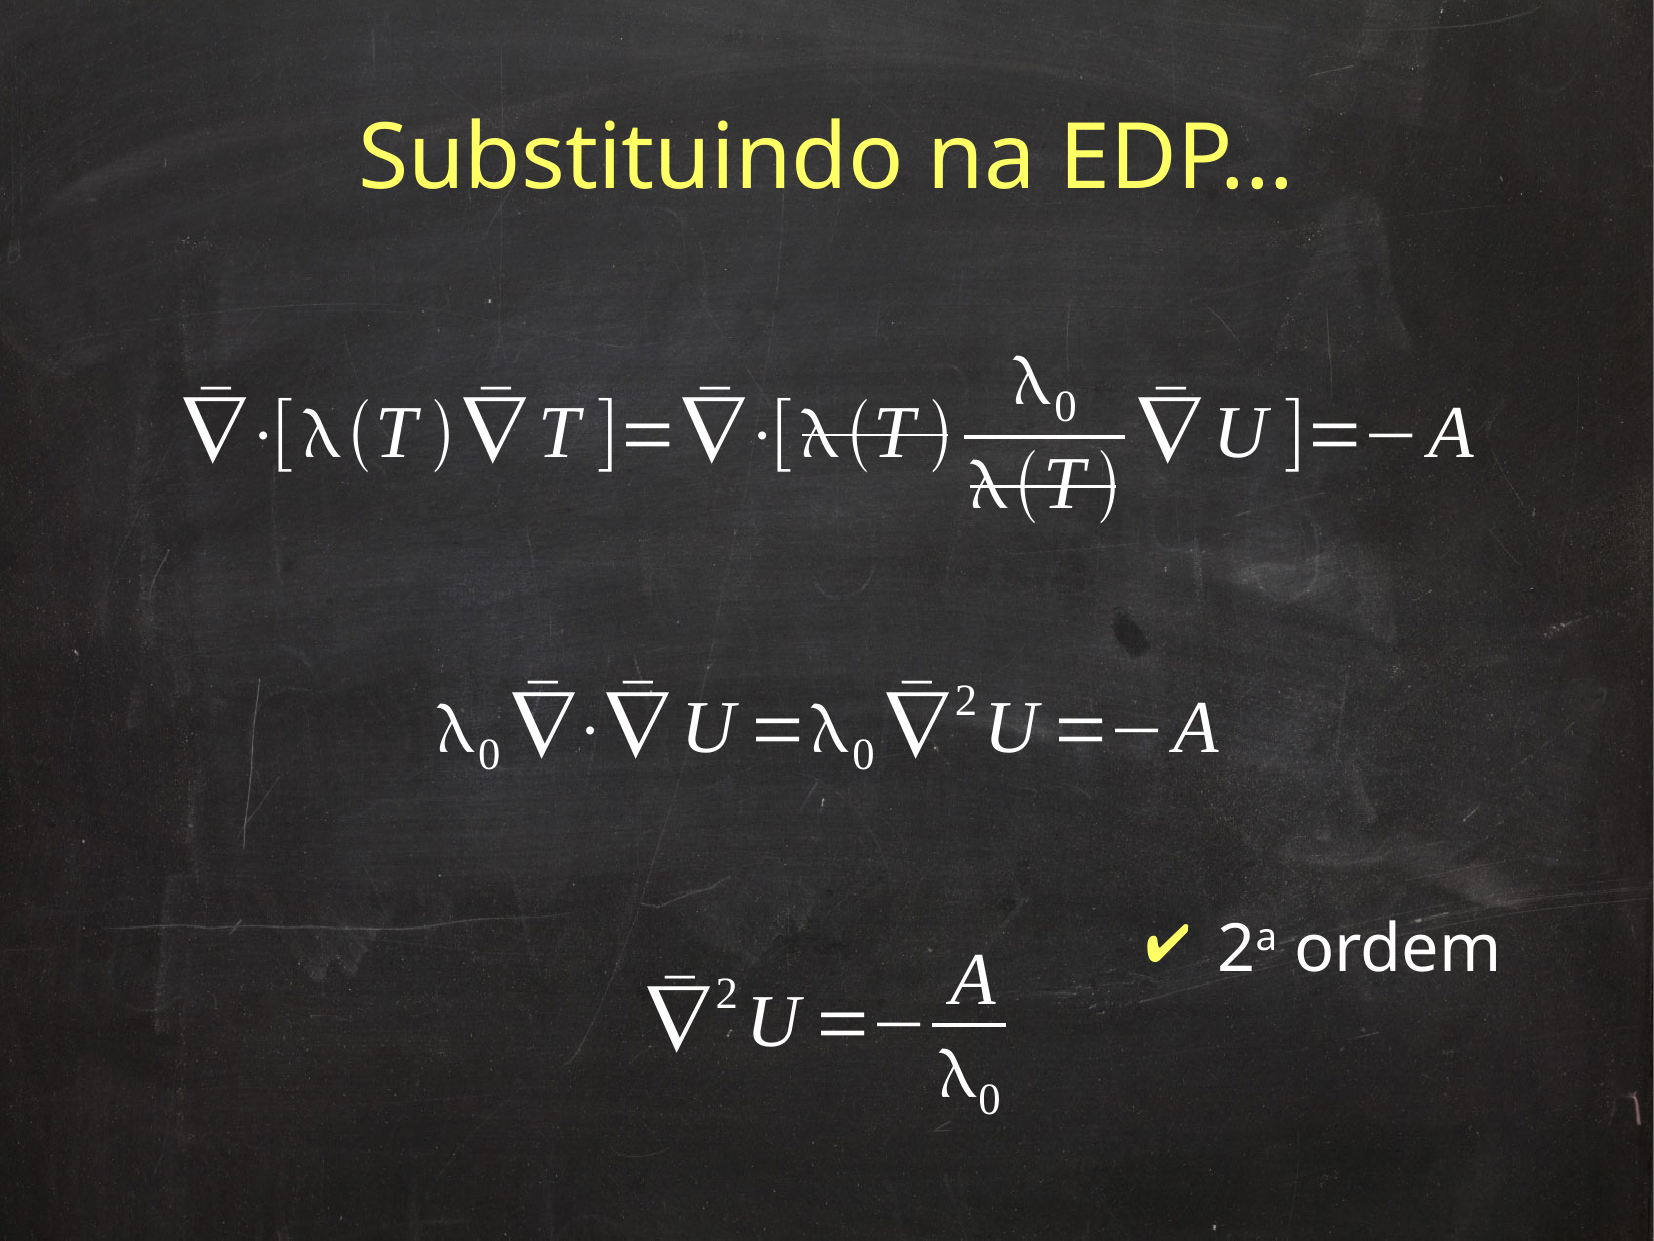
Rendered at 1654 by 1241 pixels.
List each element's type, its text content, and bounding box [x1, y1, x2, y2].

picture [0, 0, 1654, 1241]
chart [637, 937, 1016, 1125]
title Substituindo na EDP... [82, 49, 1571, 257]
chart [428, 675, 1226, 780]
chart [174, 337, 1480, 528]
list 2a ordem [1129, 900, 1576, 1126]
